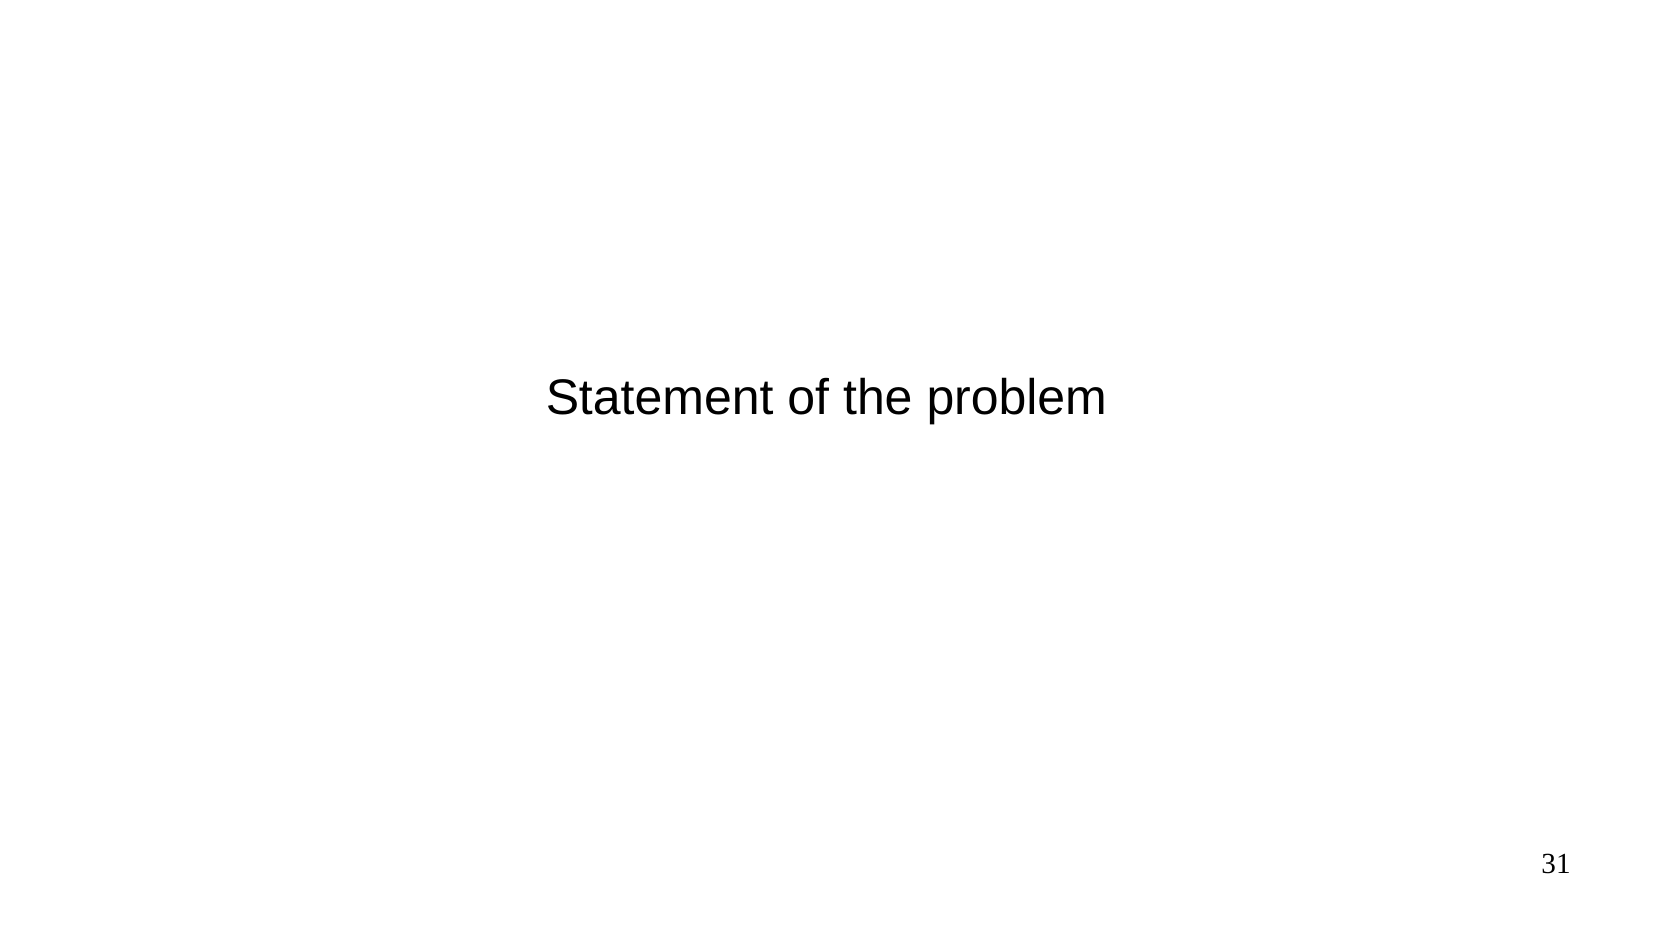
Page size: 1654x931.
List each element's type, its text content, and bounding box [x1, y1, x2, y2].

subtitle Statement of the problem [82, 37, 1571, 758]
